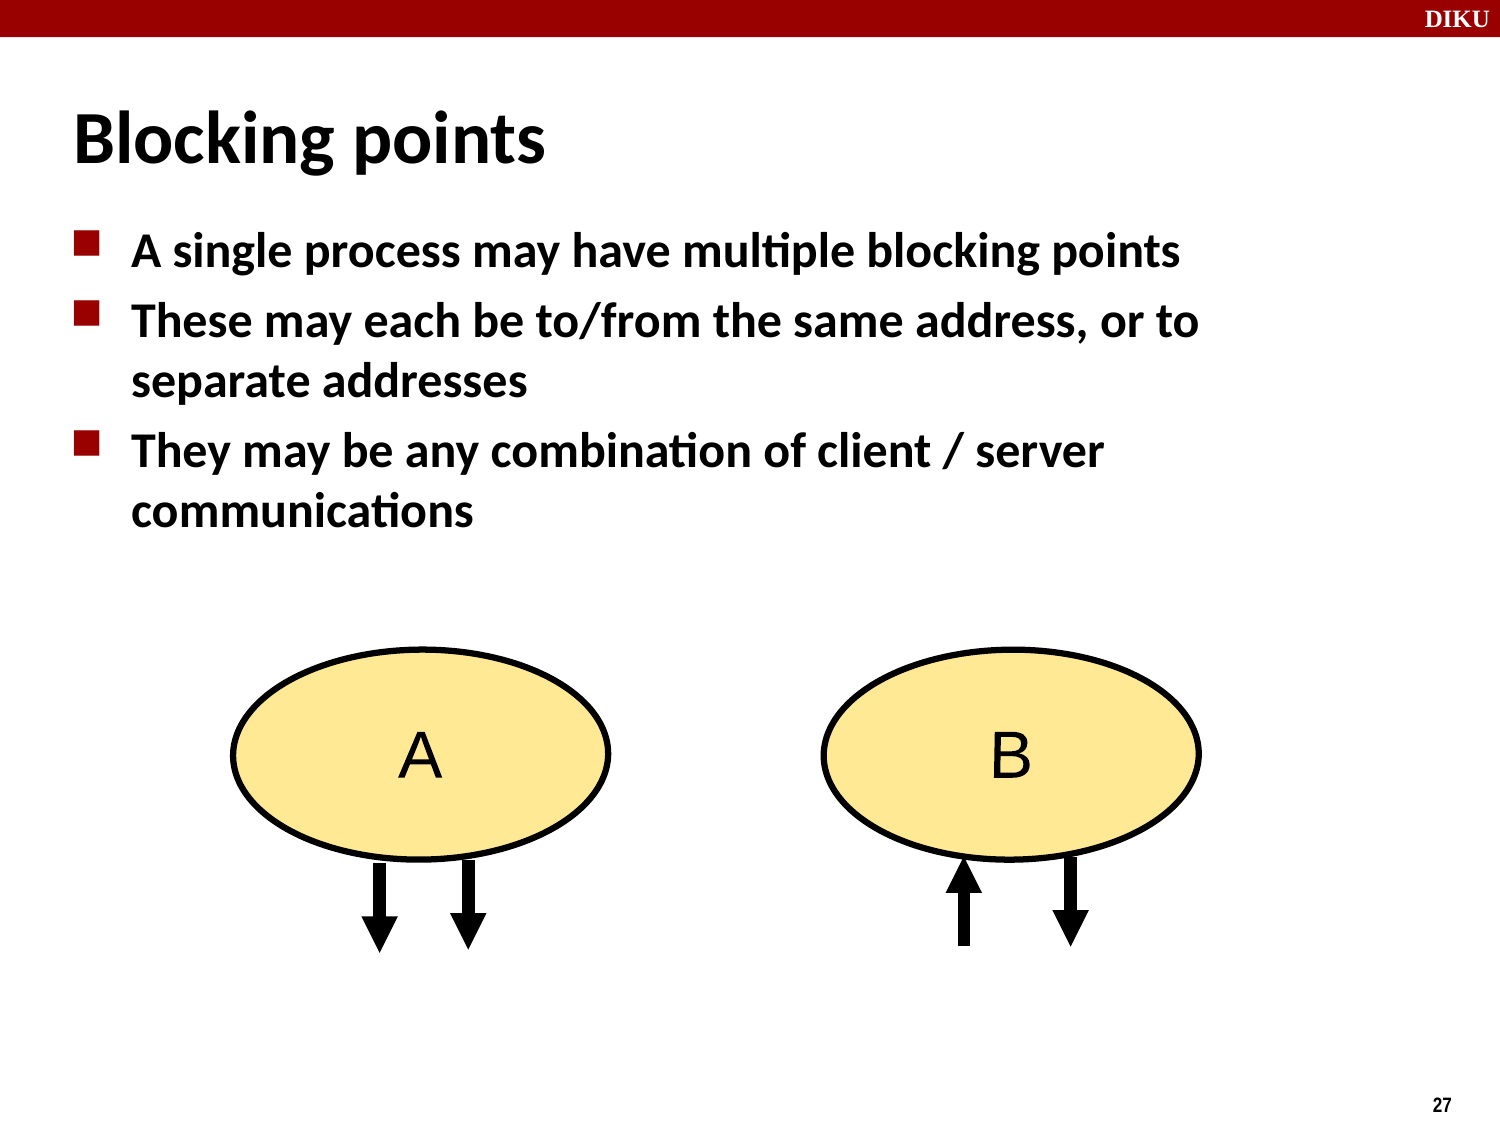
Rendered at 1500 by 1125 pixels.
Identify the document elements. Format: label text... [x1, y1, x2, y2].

text_box B [823, 649, 1199, 860]
text_box Blocking points [58, 71, 1304, 197]
text_box A single process may have multiple blocking points These may each be to/from the same address, or to separate addresses They may be any combination of client / server communications [59, 210, 1406, 633]
text_box A [233, 649, 609, 860]
